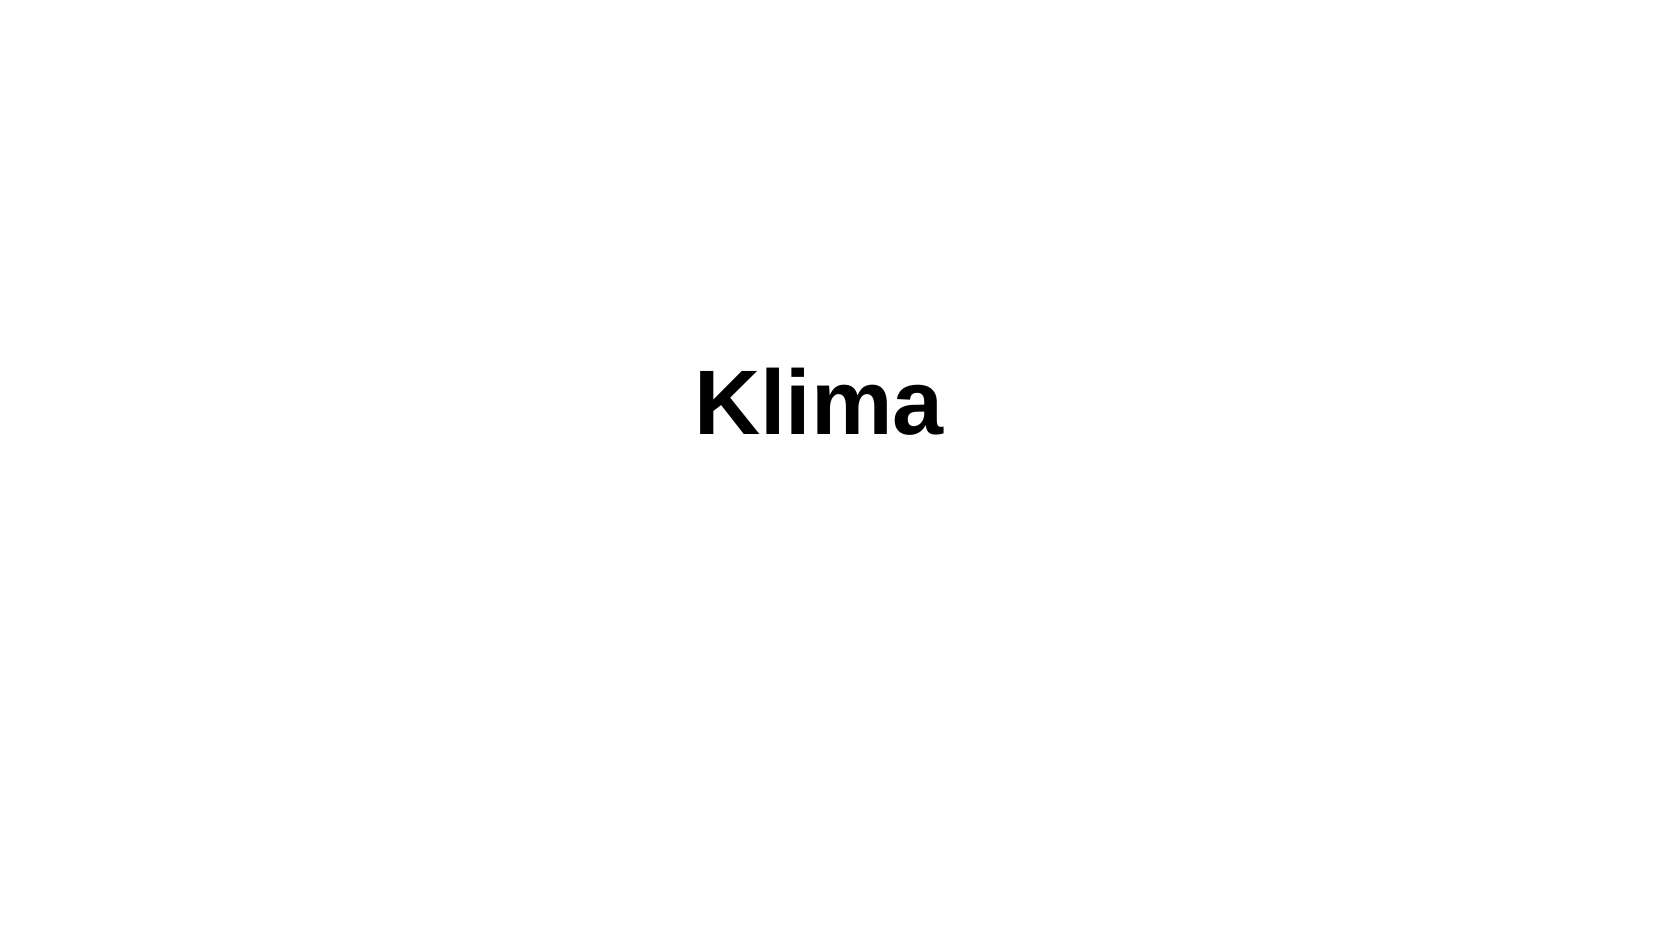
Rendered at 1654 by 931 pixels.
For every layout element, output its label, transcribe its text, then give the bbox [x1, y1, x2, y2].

title Klima [75, 324, 1564, 481]
